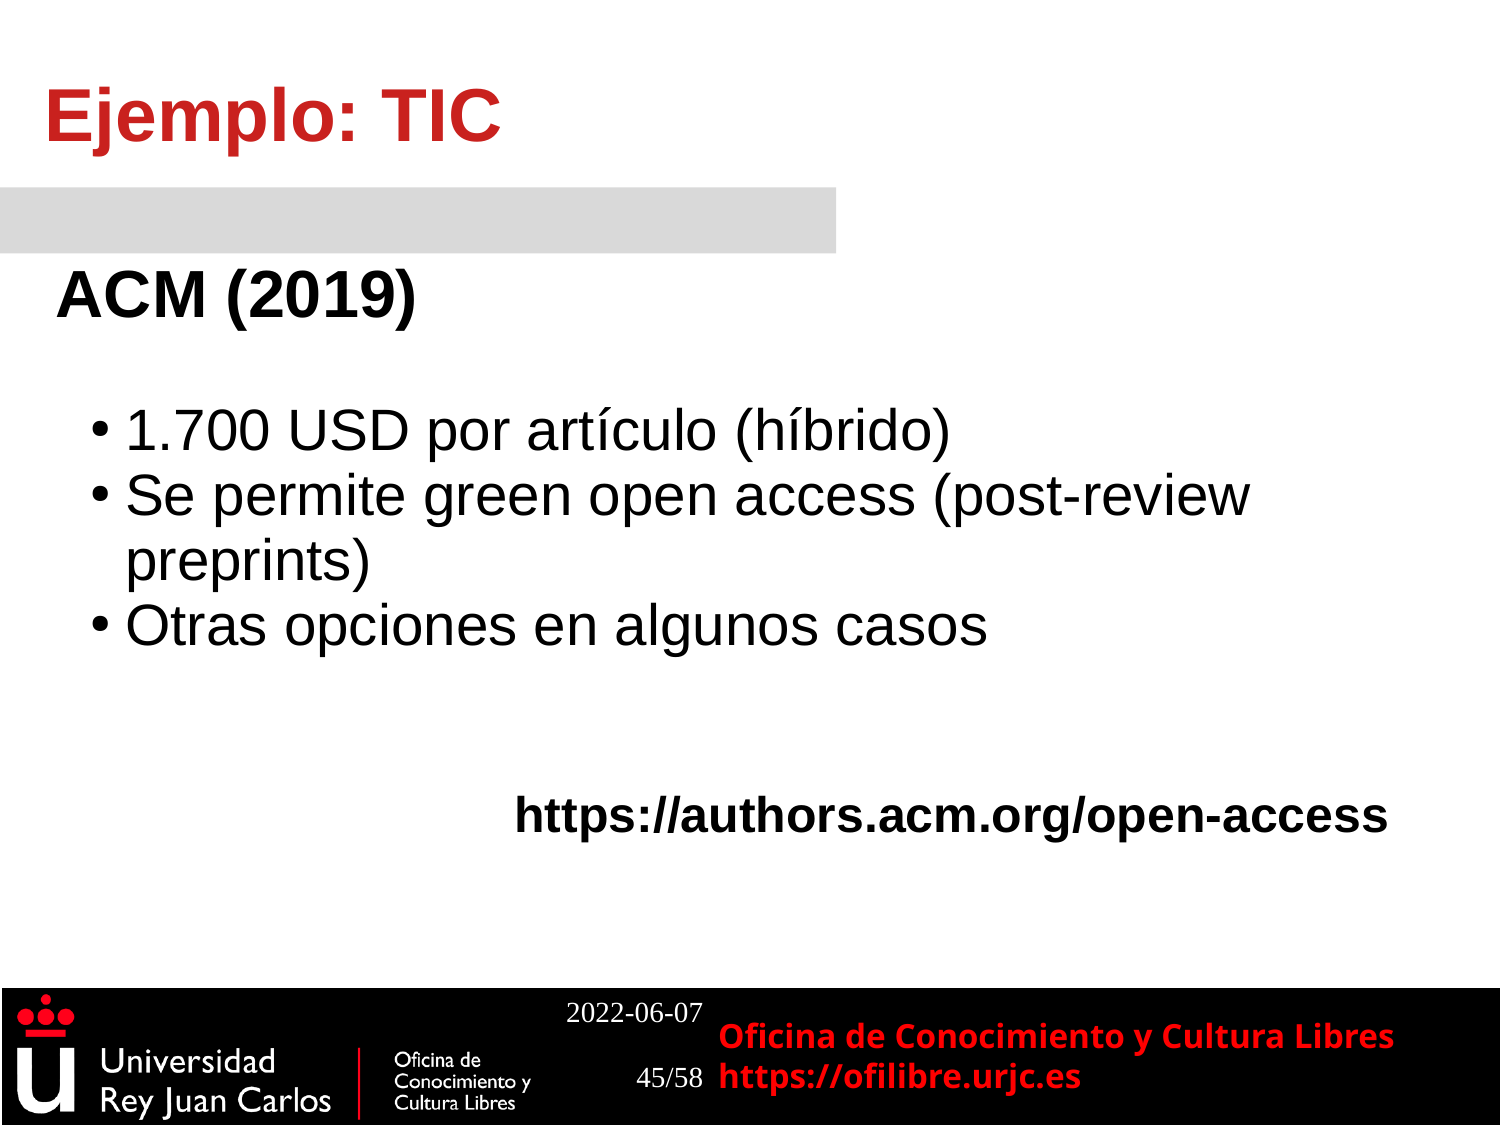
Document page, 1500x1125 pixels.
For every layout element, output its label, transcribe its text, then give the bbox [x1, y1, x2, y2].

text_box https://authors.acm.org/open-access [412, 780, 1405, 851]
text_box 1.700 USD por artículo (híbrido) Se permite green open access (post-review preprints) Otras opciones en algunos casos [75, 390, 1351, 666]
text_box ACM (2019) [40, 249, 811, 340]
text_box Ejemplo: TIC [30, 66, 1036, 249]
picture [17, 994, 531, 1120]
title [75, 7, 1425, 196]
